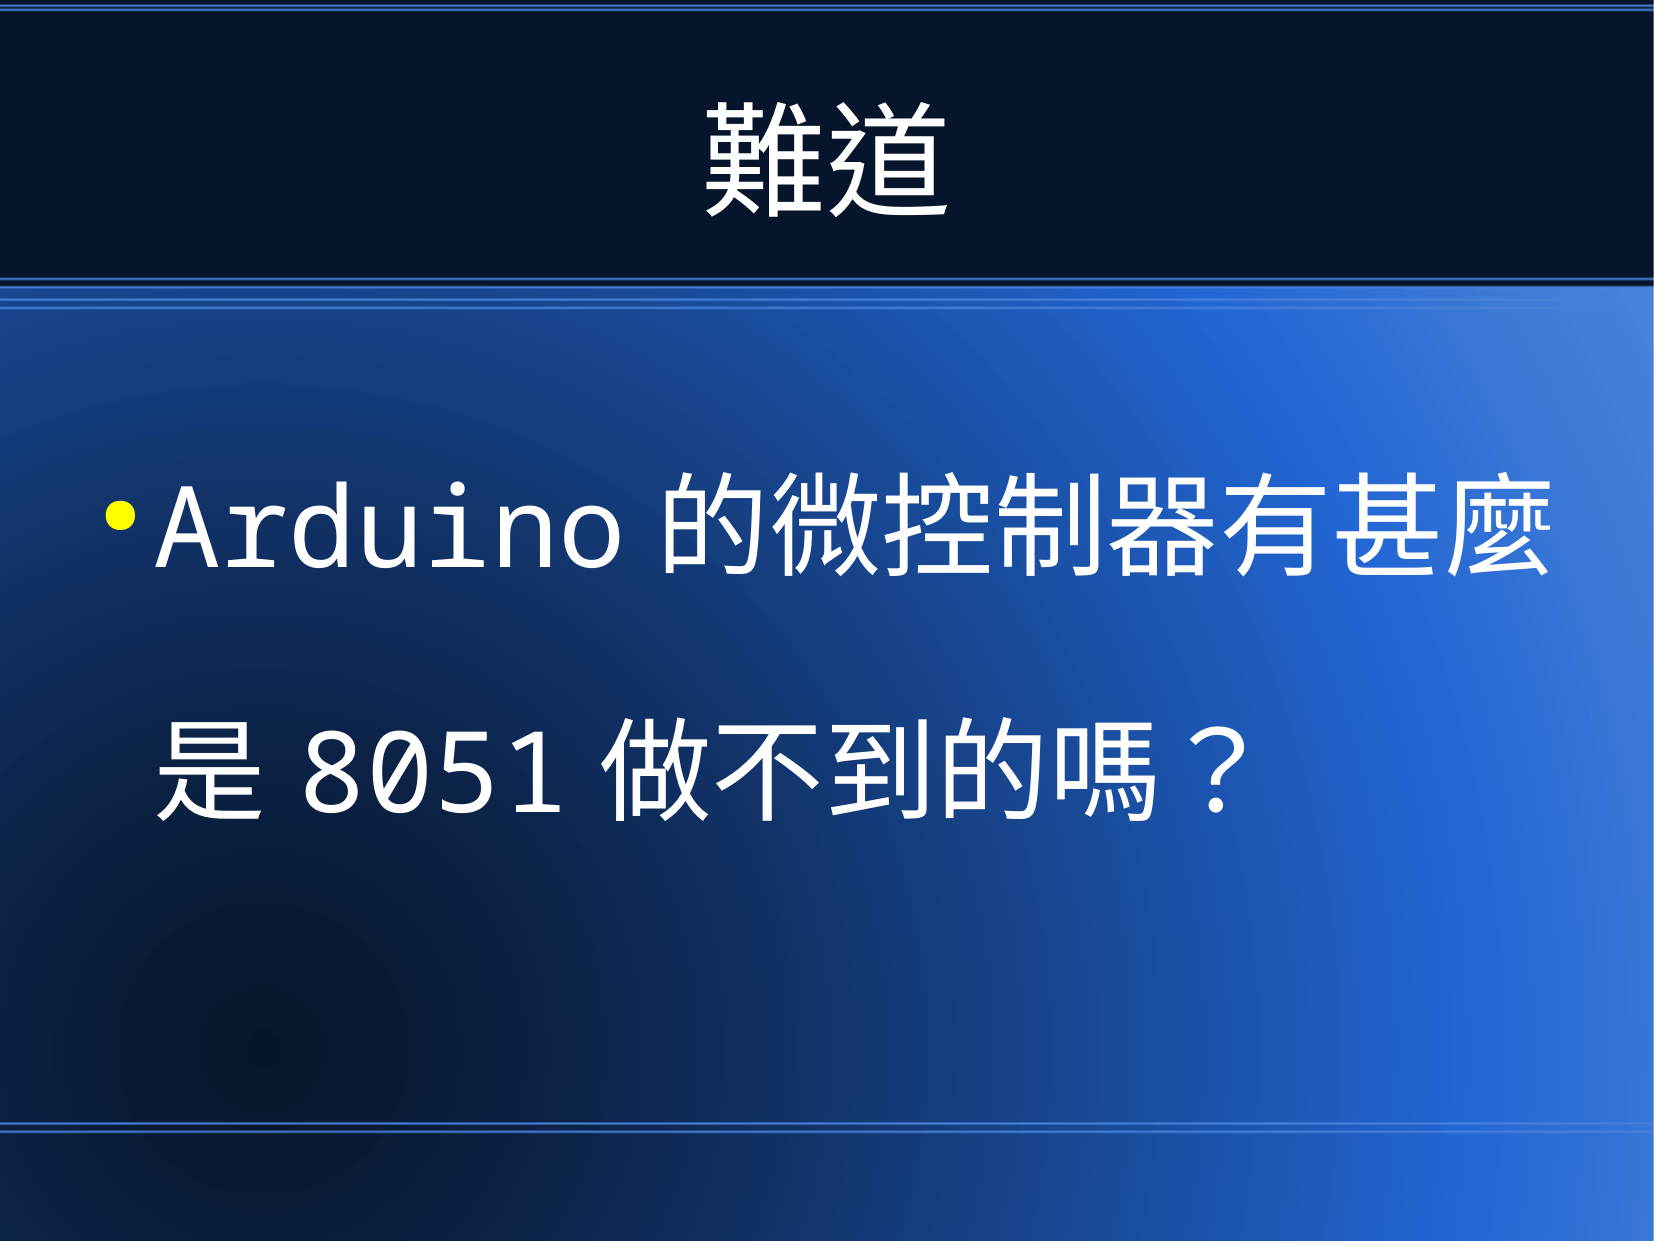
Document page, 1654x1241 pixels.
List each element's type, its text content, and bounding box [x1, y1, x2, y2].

list Arduino的微控制器有甚麼是8051做不到的嗎？ [82, 355, 1571, 1241]
title 難道 [82, 49, 1571, 257]
picture [0, 0, 1654, 1241]
